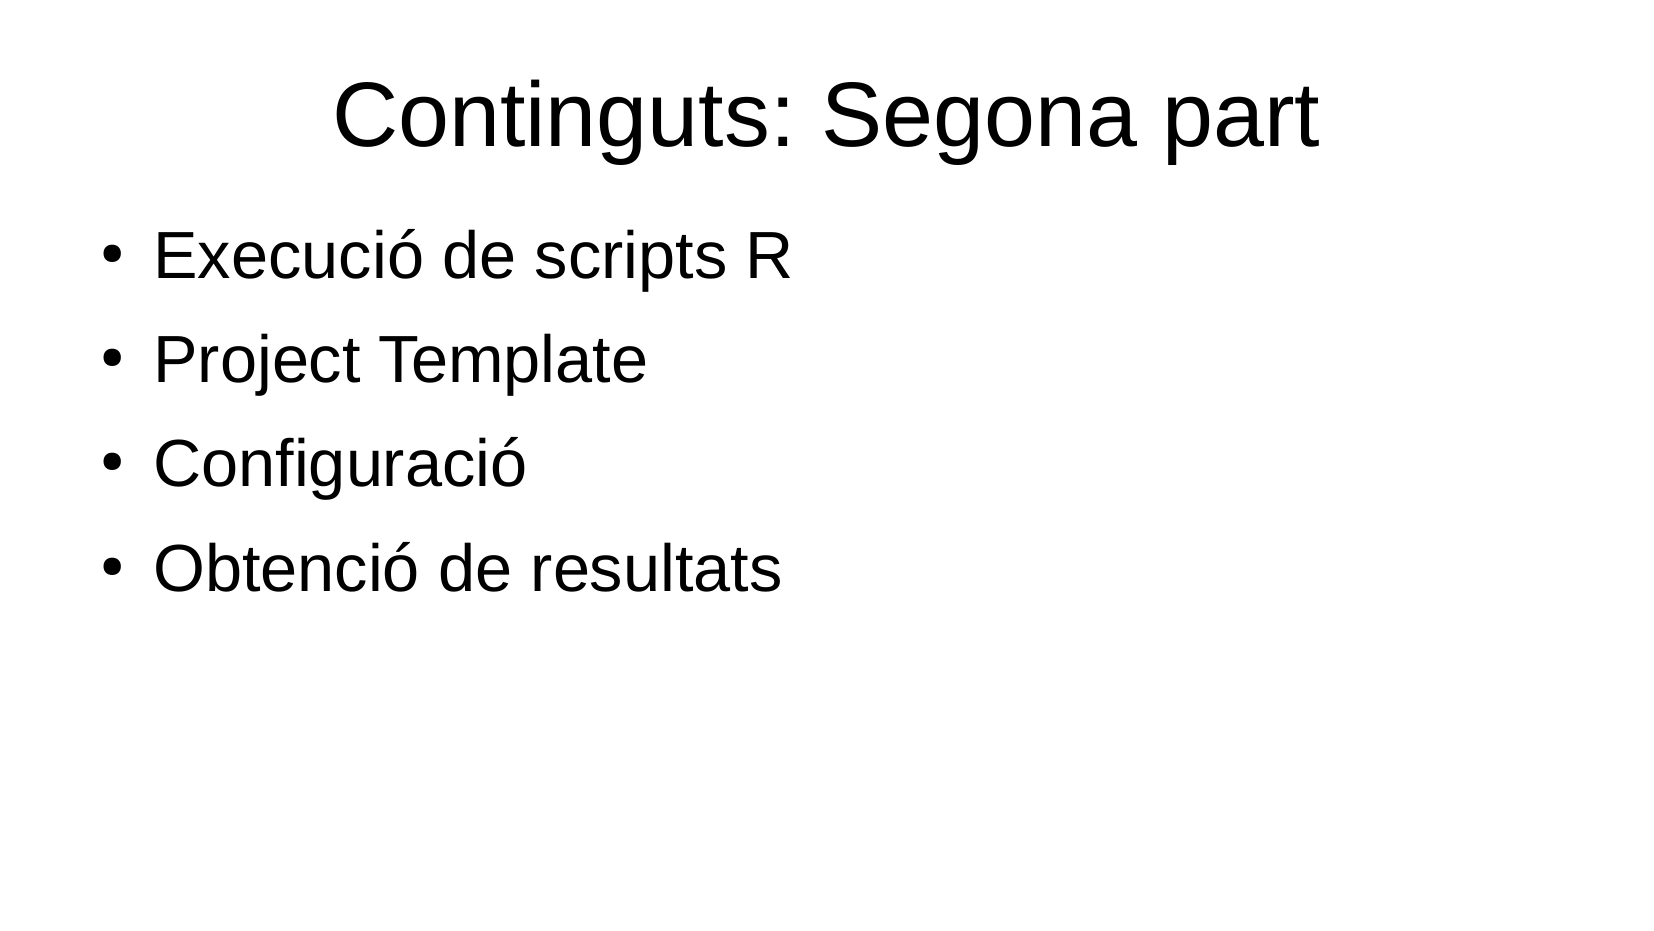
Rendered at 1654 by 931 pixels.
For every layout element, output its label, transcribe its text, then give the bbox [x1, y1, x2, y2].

title Continguts: Segona part [82, 37, 1571, 193]
list Execució de scripts R Project Template Configuració Obtenció de resultats [82, 217, 1571, 758]
